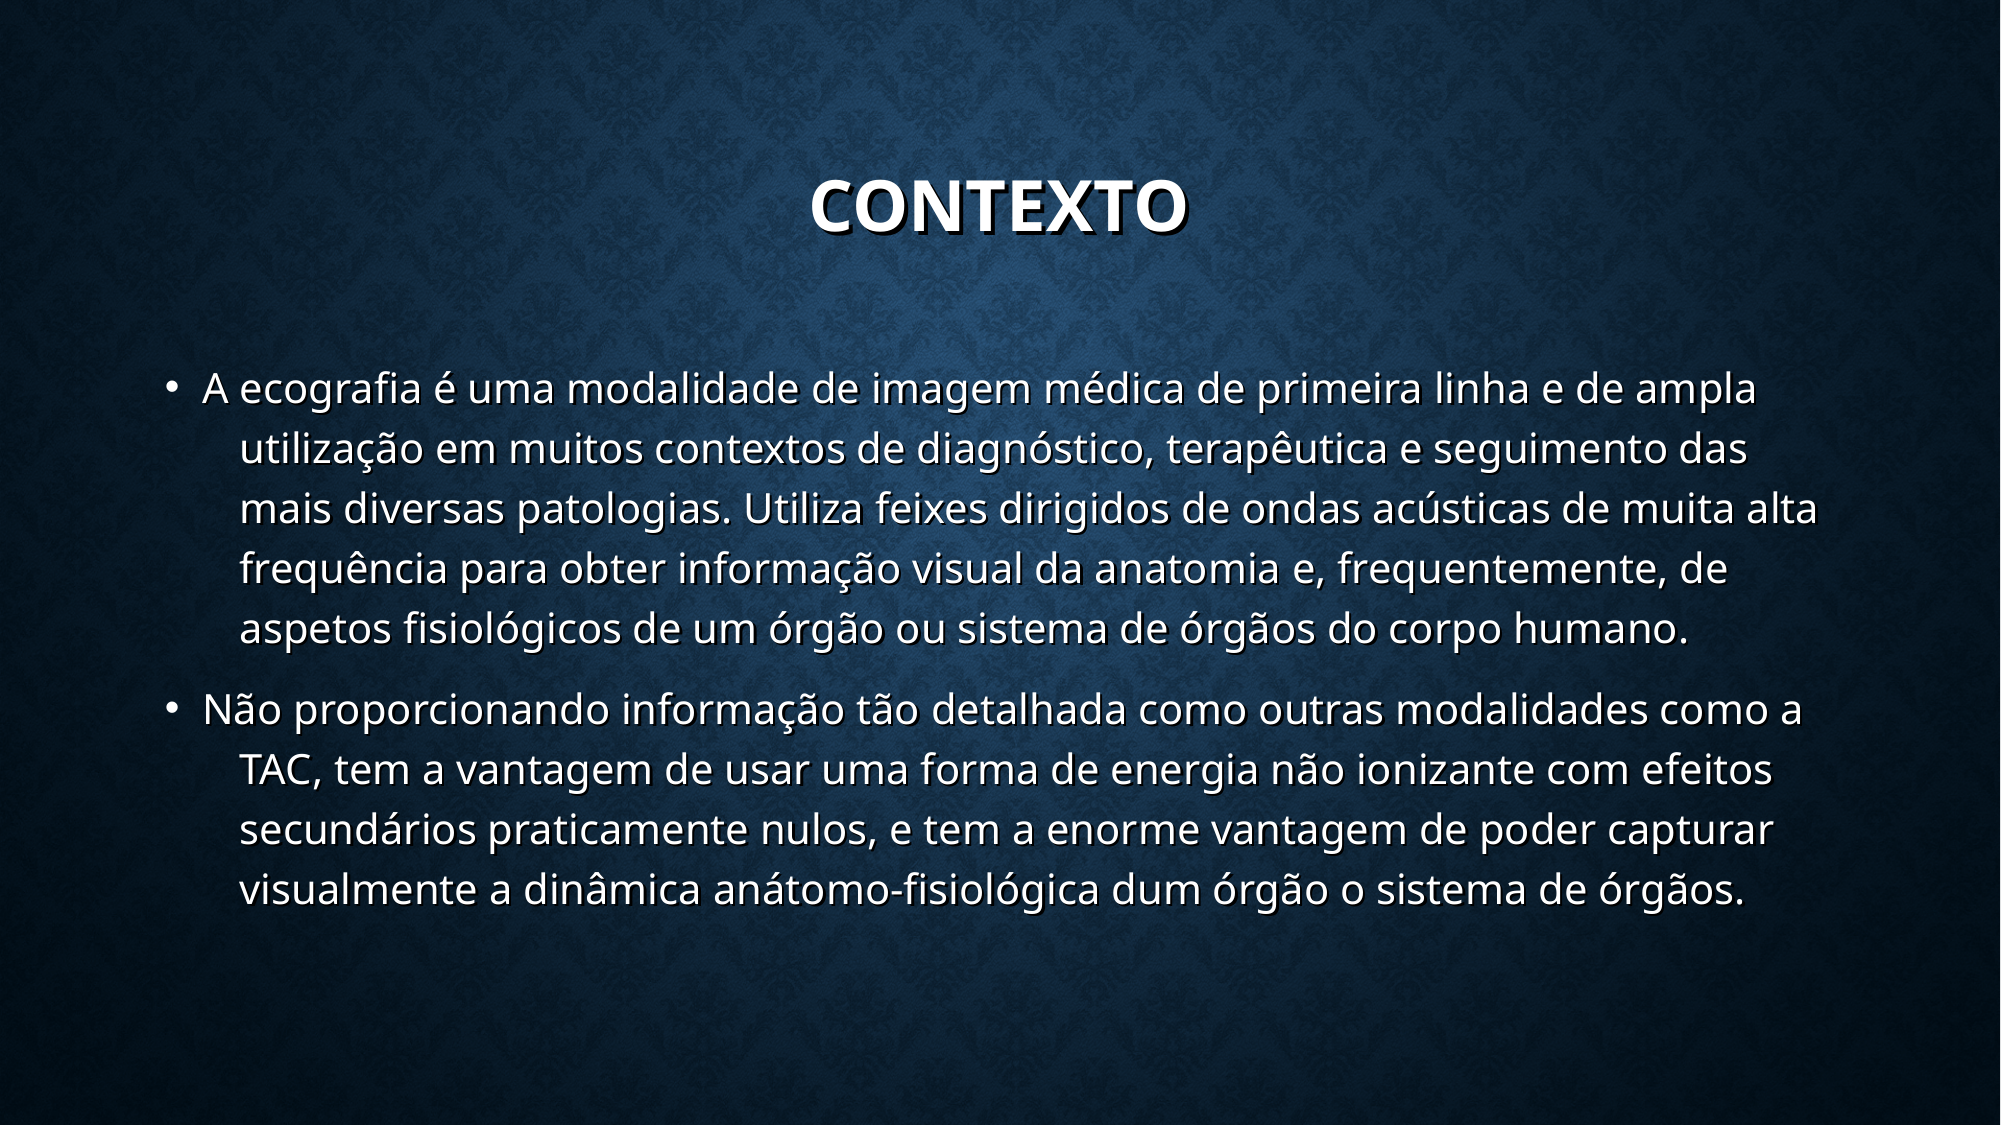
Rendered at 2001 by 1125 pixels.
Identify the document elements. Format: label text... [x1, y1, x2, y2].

title Contexto [149, 99, 1849, 318]
list A ecografia é uma modalidade de imagem médica de primeira linha e de ampla utilização em muitos contextos de diagnóstico, terapêutica e seguimento das mais diversas patologias. Utiliza feixes dirigidos de ondas acústicas de muita alta frequência para obter informação visual da anatomia e, frequentemente, de aspetos fisiológicos de um órgão ou sistema de órgãos do corpo humano. Não proporcionando informação tão detalhada como outras modalidades como a TAC, tem a vantagem de usar uma forma de energia não ionizante com efeitos secundários praticamente nulos, e tem a enorme vantagem de poder capturar visualmente a dinâmica anátomo-fisiológica dum órgão o sistema de órgãos. [149, 343, 1849, 950]
